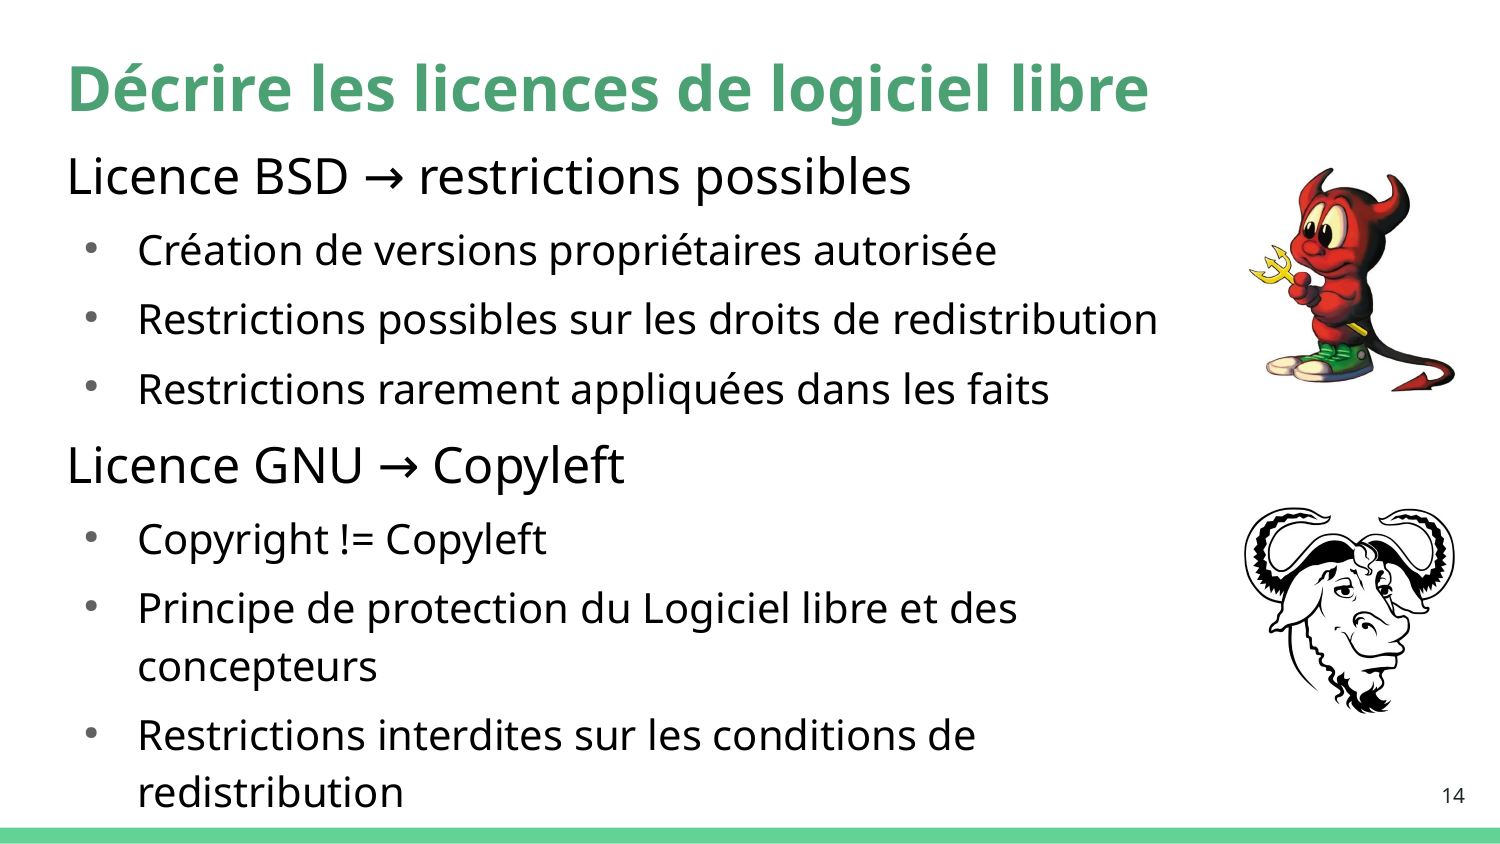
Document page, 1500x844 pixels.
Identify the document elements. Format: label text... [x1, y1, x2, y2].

picture [1240, 165, 1459, 397]
text_box <numéro> [1389, 764, 1480, 830]
list Licence BSD → restrictions possibles Création de versions propriétaires autorisée Restrictions possibles sur les droits de redistribution Restrictions rarement appliquées dans les faits Licence GNU → Copyleft Copyright != Copyleft Principe de protection du Logiciel libre et des concepteurs Restrictions interdites sur les conditions de redistribution [51, 120, 1241, 827]
picture [1240, 501, 1459, 719]
title Décrire les licences de logiciel libre [51, 23, 1449, 117]
